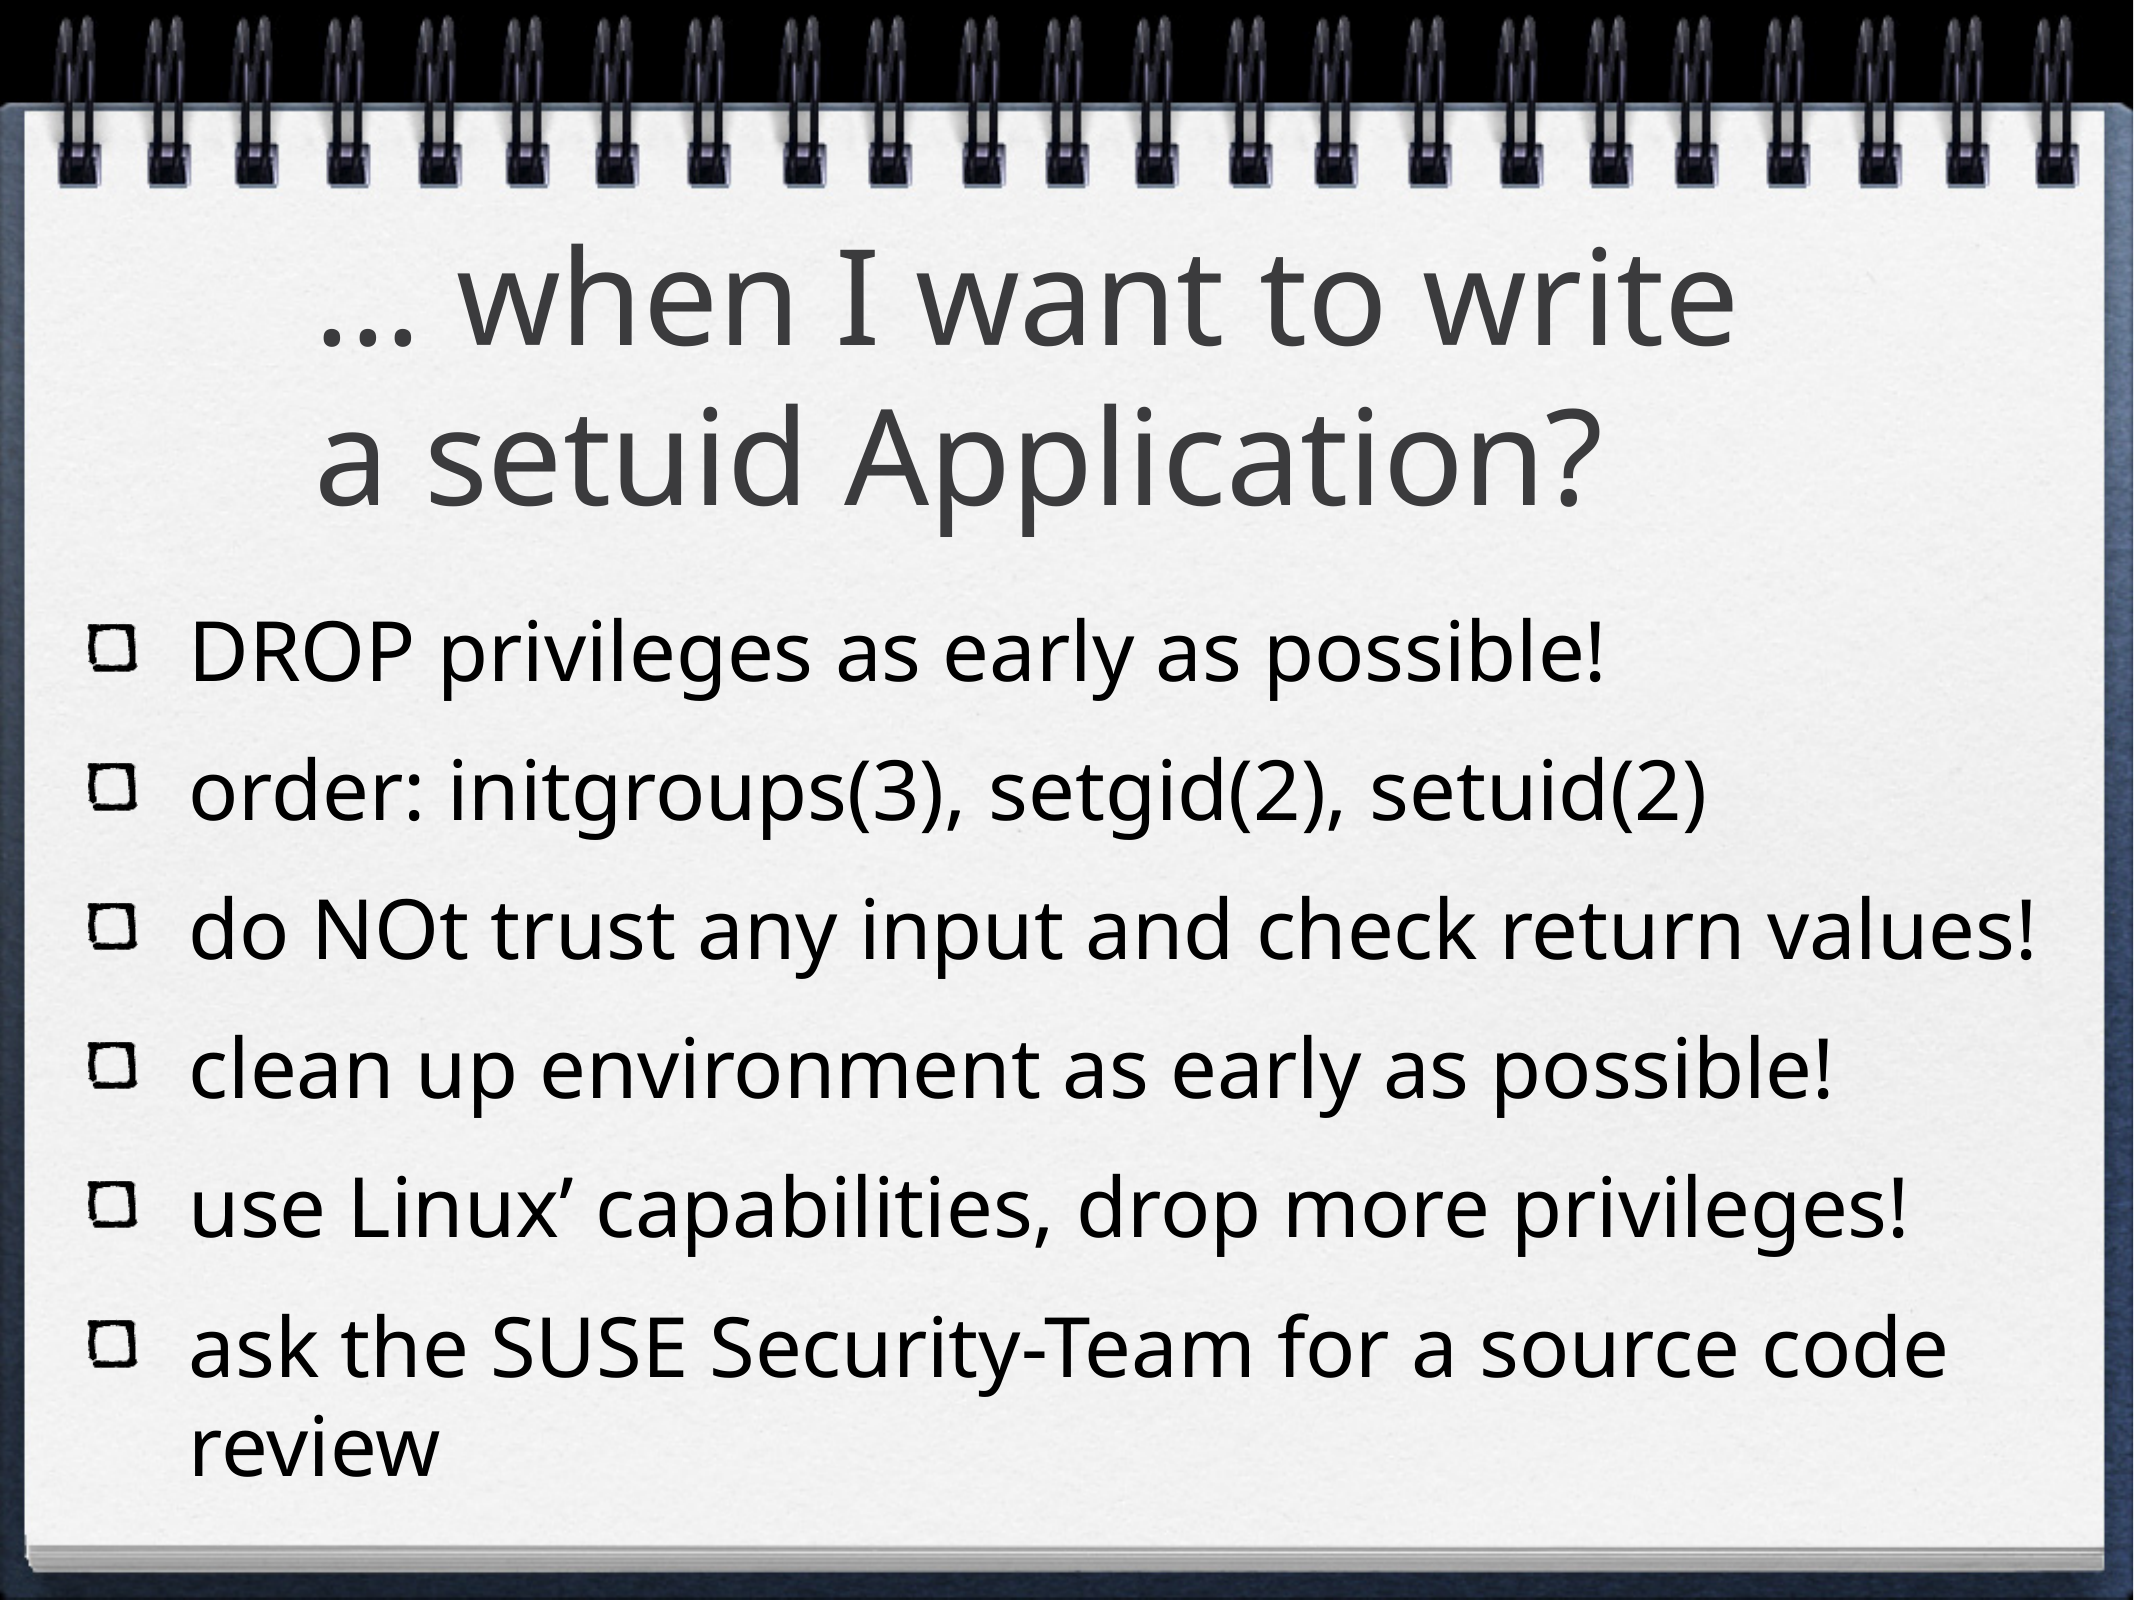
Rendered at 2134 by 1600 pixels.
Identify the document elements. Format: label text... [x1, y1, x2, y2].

title ... when I want to write a setuid Application? [306, 203, 1828, 541]
picture [0, 0, 2134, 1600]
list DROP privileges as early as possible! order: initgroups(3), setgid(2), setuid(2) do NOt trust any input and check return values! clean up environment as early as possible! use Linux’ capabilities, drop more privileges! ask the SUSE Security-Team for a source code review [45, 560, 2088, 1532]
